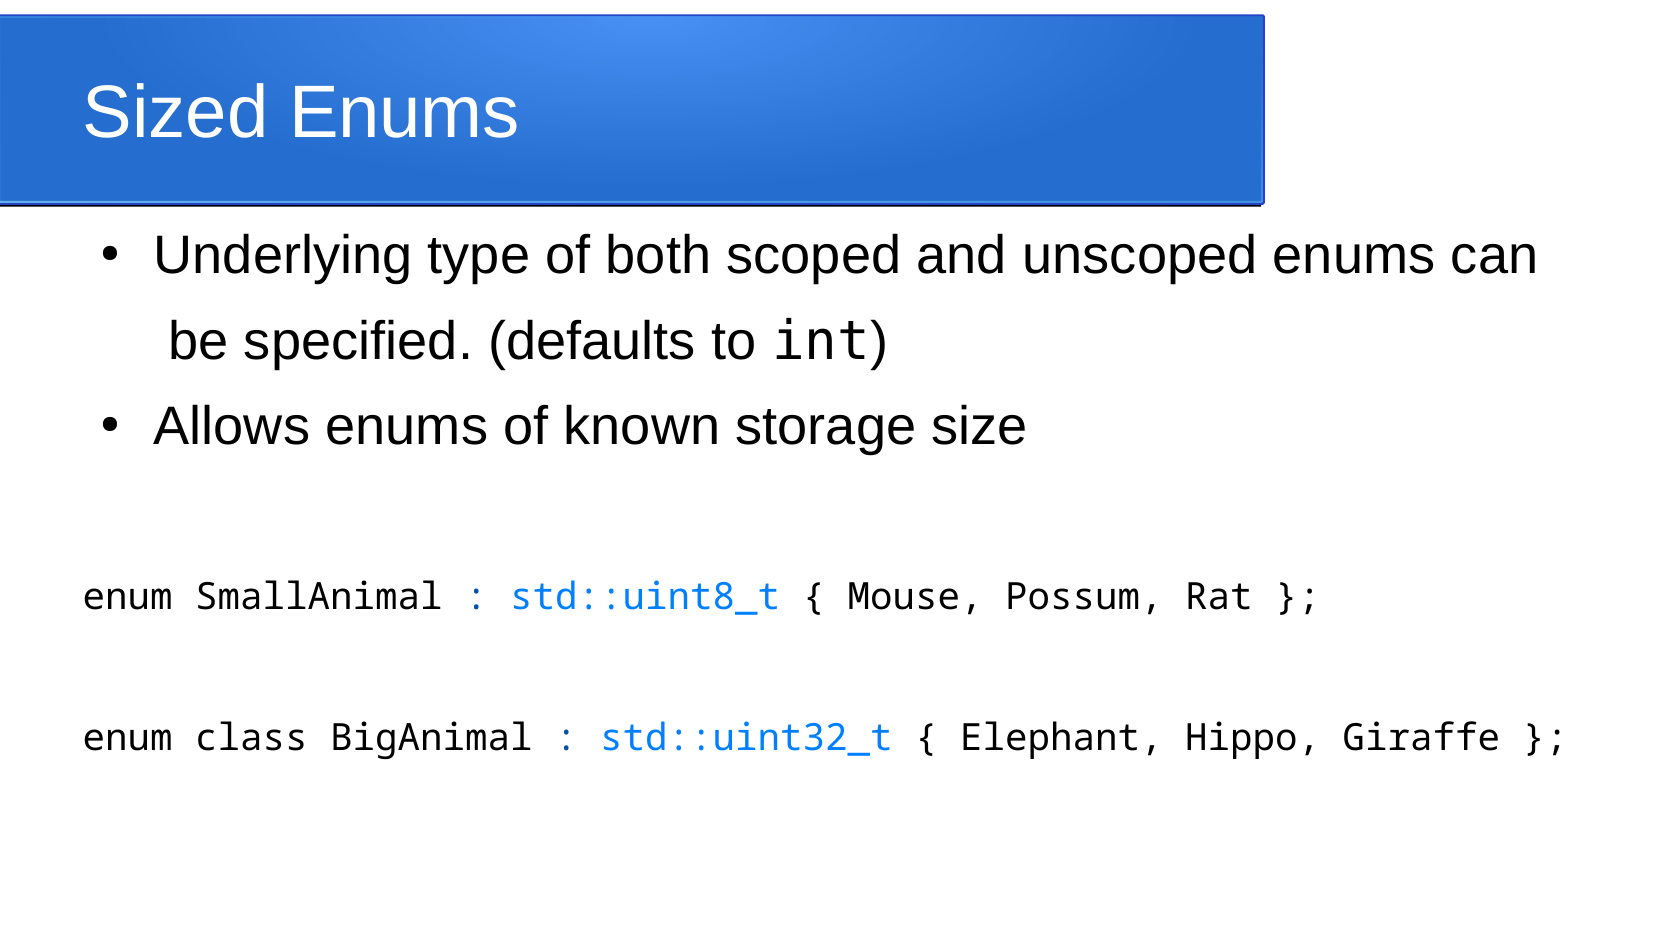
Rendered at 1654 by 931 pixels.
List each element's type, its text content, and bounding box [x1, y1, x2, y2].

title Sized Enums [82, 35, 1235, 189]
list Underlying type of both scoped and unscoped enums can be specified. (defaults to int) Allows enums of known storage size [82, 224, 1576, 482]
list enum SmallAnimal : std::uint8_t { Mouse, Possum, Rat }; enum class BigAnimal : std::uint32_t { Elephant, Hippo, Giraffe }; [82, 570, 1571, 828]
